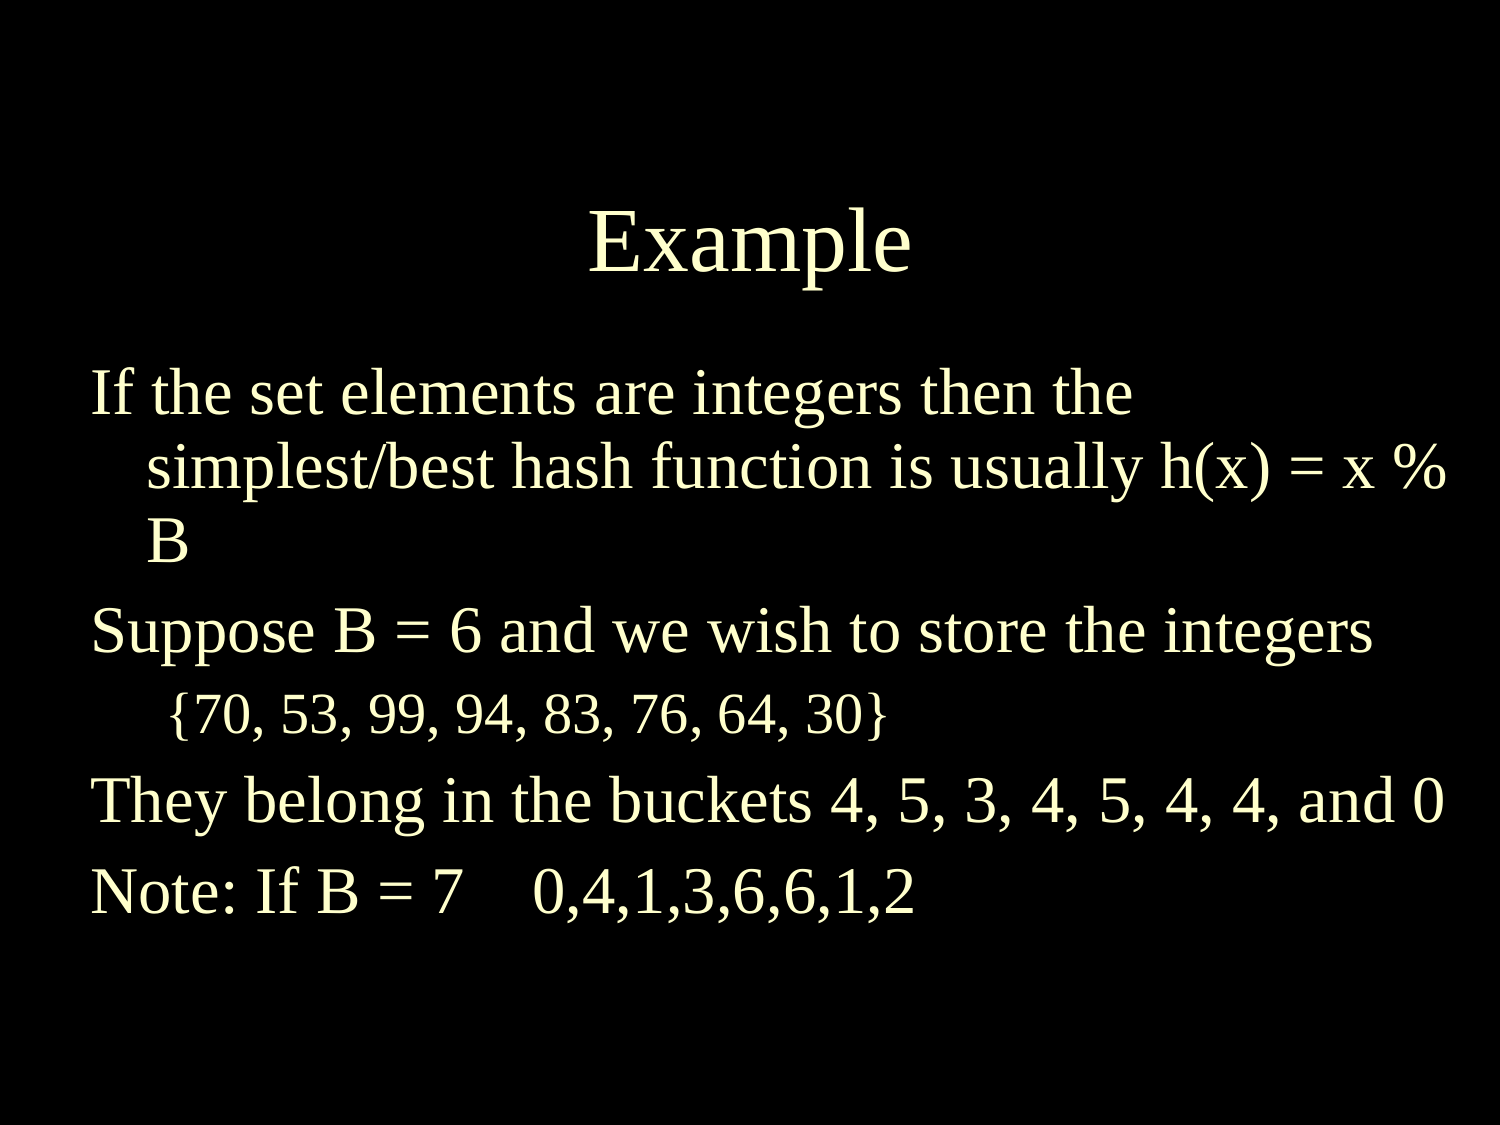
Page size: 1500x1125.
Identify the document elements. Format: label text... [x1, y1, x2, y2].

list If the set elements are integers then the simplest/best hash function is usually h(x) = x % B Suppose B = 6 and we wish to store the integers {70, 53, 99, 94, 83, 76, 64, 30} They belong in the buckets 4, 5, 3, 4, 5, 4, 4, and 0 Note: If B = 7 0,4,1,3,6,6,1,2 [75, 347, 1482, 1026]
title Example [22, 145, 1480, 336]
